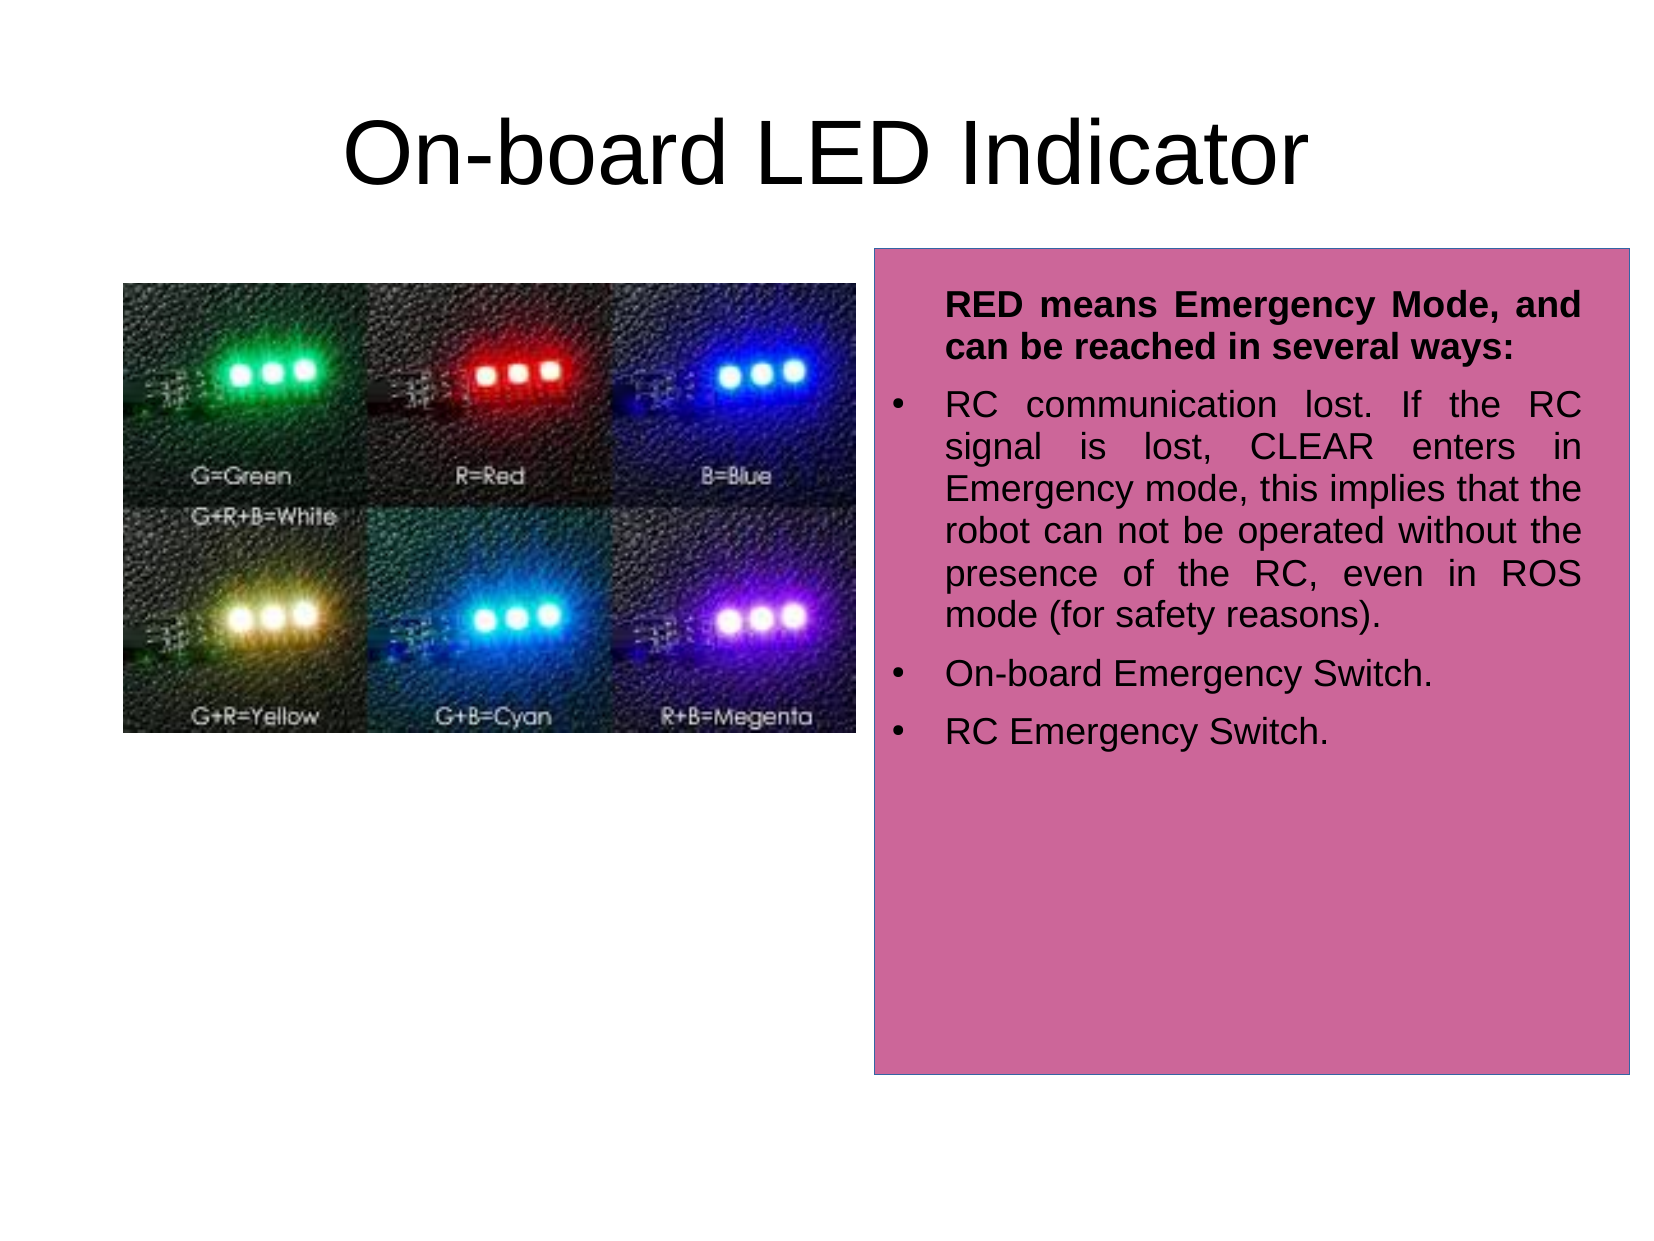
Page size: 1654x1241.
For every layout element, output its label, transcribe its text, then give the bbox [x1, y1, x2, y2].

text_box [874, 248, 1630, 1075]
picture [123, 283, 856, 733]
title On-board LED Indicator [82, 49, 1571, 257]
list RED means Emergency Mode, and can be reached in several ways: RC communication lost. If the RC signal is lost, CLEAR enters in Emergency mode, this implies that the robot can not be operated without the presence of the RC, even in ROS mode (for safety reasons). On-board Emergency Switch. RC Emergency Switch. [874, 283, 1583, 1003]
